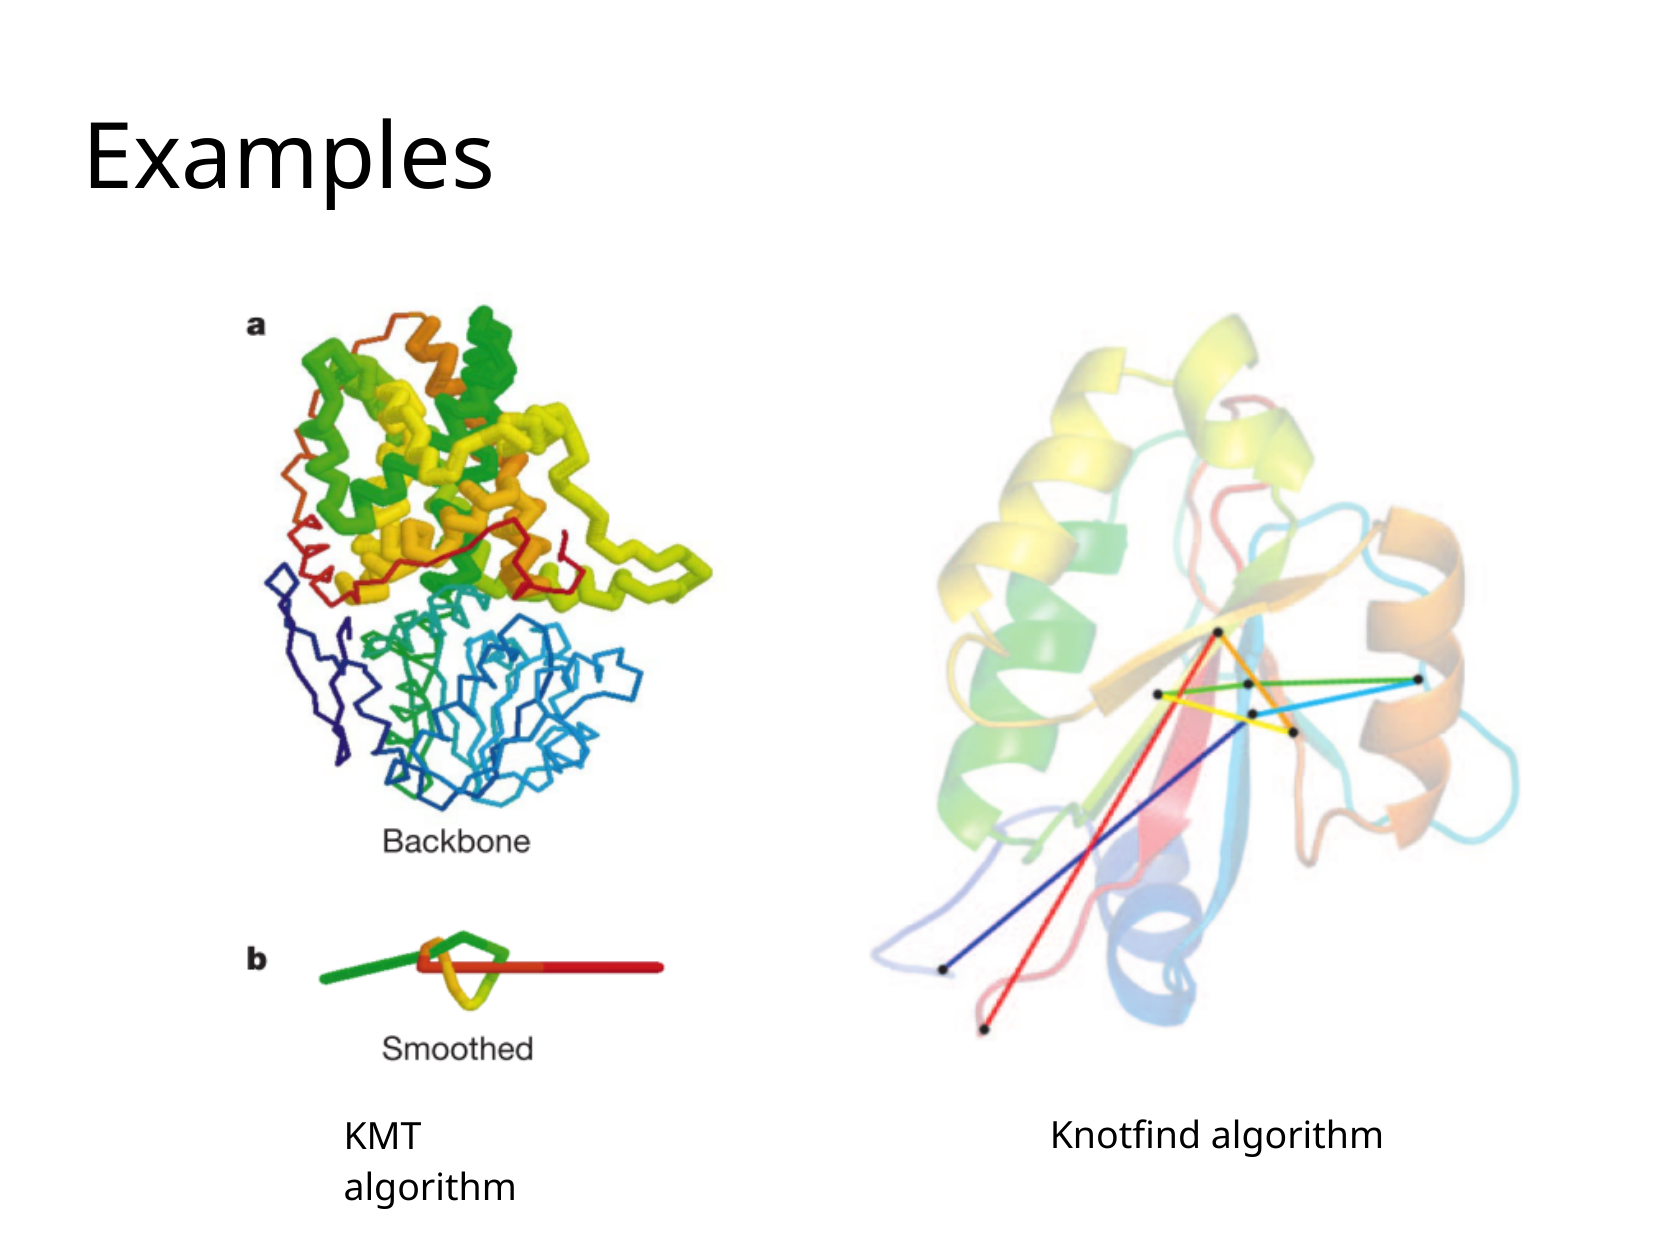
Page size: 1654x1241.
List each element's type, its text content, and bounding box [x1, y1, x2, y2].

text_box Knotfind algorithm [1035, 1101, 1411, 1201]
title Examples [82, 49, 1571, 257]
picture [830, 311, 1546, 1059]
text_box KMT algorithm [328, 1102, 614, 1202]
picture [179, 290, 764, 1081]
